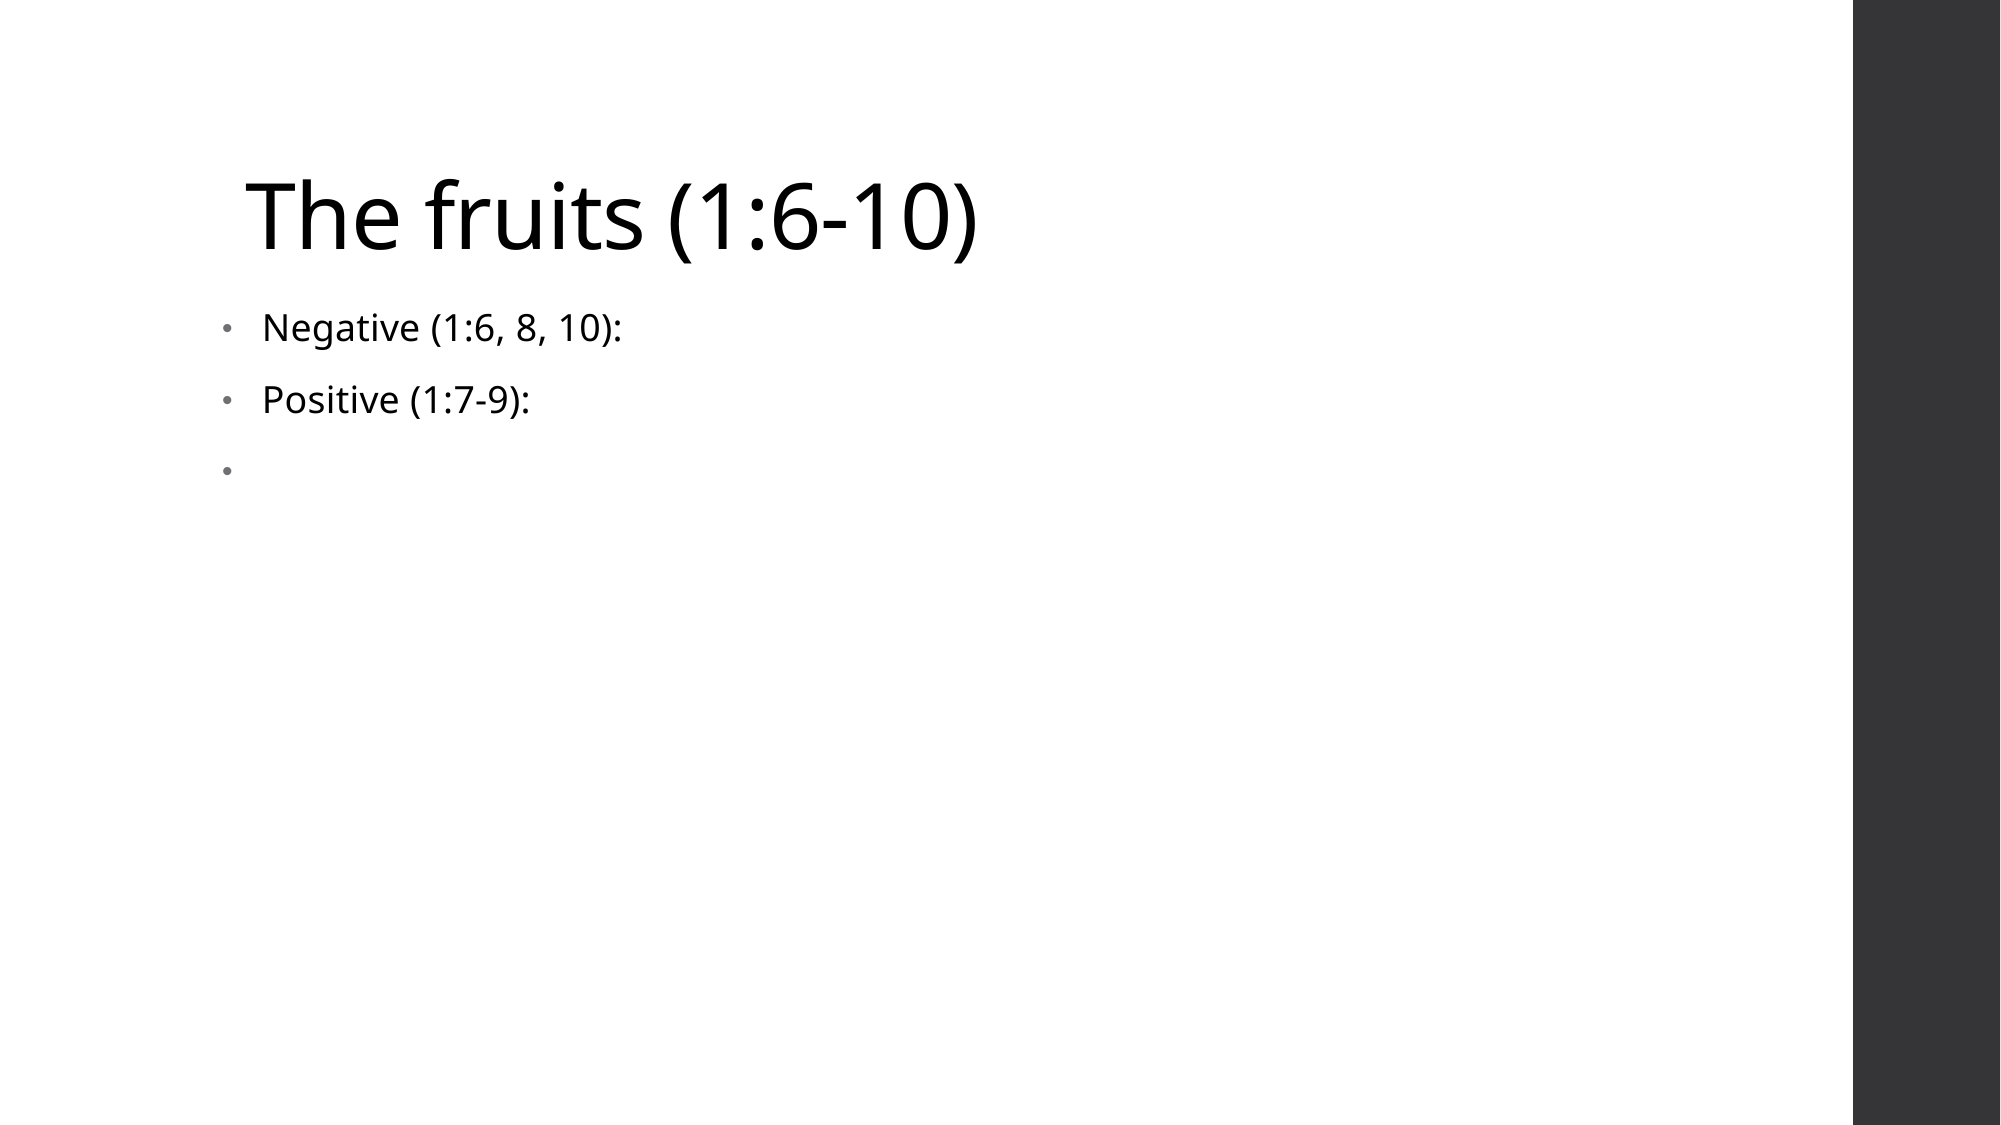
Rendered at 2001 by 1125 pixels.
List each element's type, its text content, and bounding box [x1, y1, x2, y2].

title The fruits (1:6-10) [206, 60, 1797, 278]
list Negative (1:6, 8, 10): Positive (1:7-9): [206, 299, 1617, 1014]
